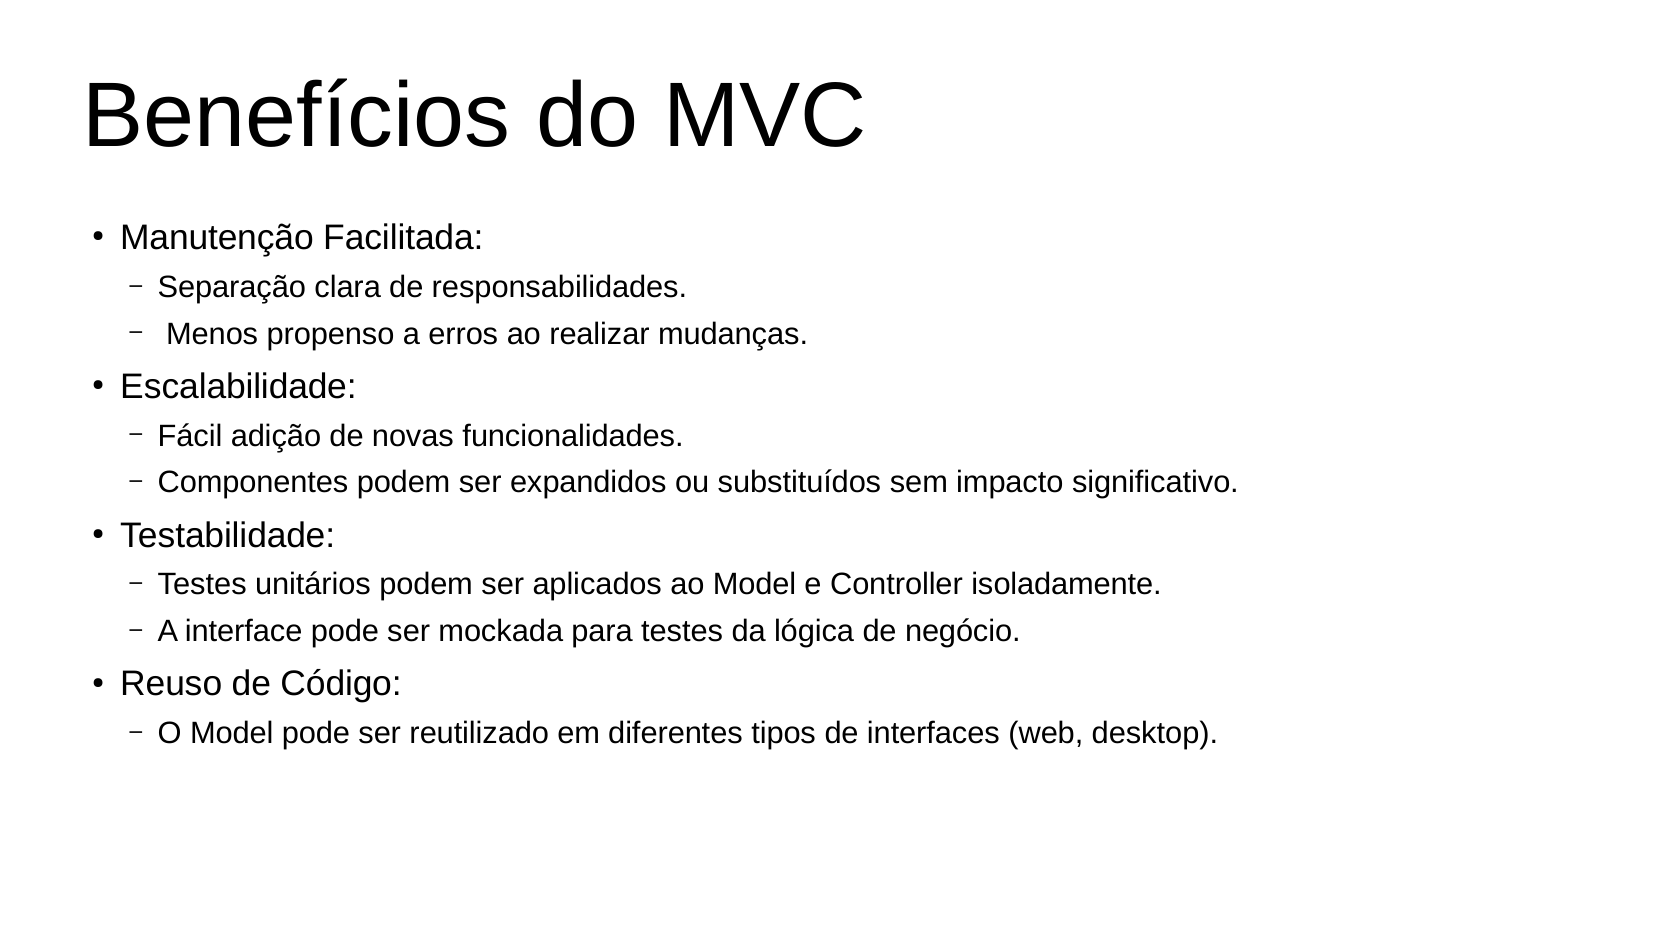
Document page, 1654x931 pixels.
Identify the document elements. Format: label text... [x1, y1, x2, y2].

title Benefícios do MVC [82, 37, 1571, 193]
list Manutenção Facilitada: Separação clara de responsabilidades. Menos propenso a erros ao realizar mudanças. Escalabilidade: Fácil adição de novas funcionalidades. Componentes podem ser expandidos ou substituídos sem impacto significativo. Testabilidade: Testes unitários podem ser aplicados ao Model e Controller isoladamente. A interface pode ser mockada para testes da lógica de negócio. Reuso de Código: O Model pode ser reutilizado em diferentes tipos de interfaces (web, desktop). [82, 217, 1571, 758]
